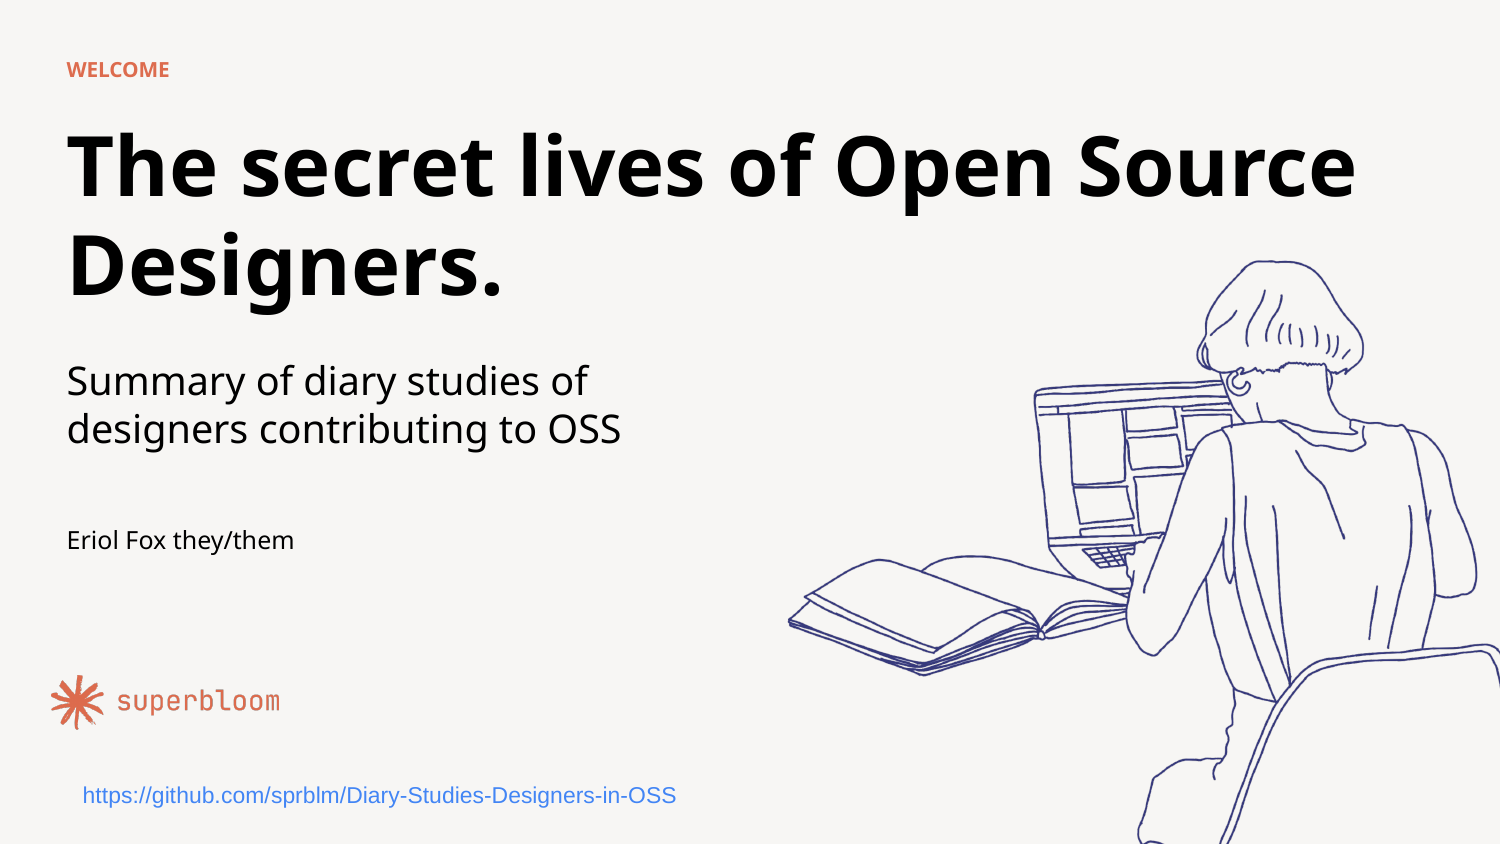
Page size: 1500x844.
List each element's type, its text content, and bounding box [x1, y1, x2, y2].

text_box Summary of diary studies of designers contributing to OSS [51, 340, 787, 467]
picture [51, 675, 279, 730]
text_box WELCOME [51, 42, 475, 97]
text_box https://github.com/sprblm/Diary-Studies-Designers-in-OSS [67, 765, 786, 824]
text_box Eriol Fox they/them [51, 504, 788, 570]
picture [787, 260, 1500, 844]
text_box The secret lives of Open Source Designers. [51, 97, 1380, 328]
